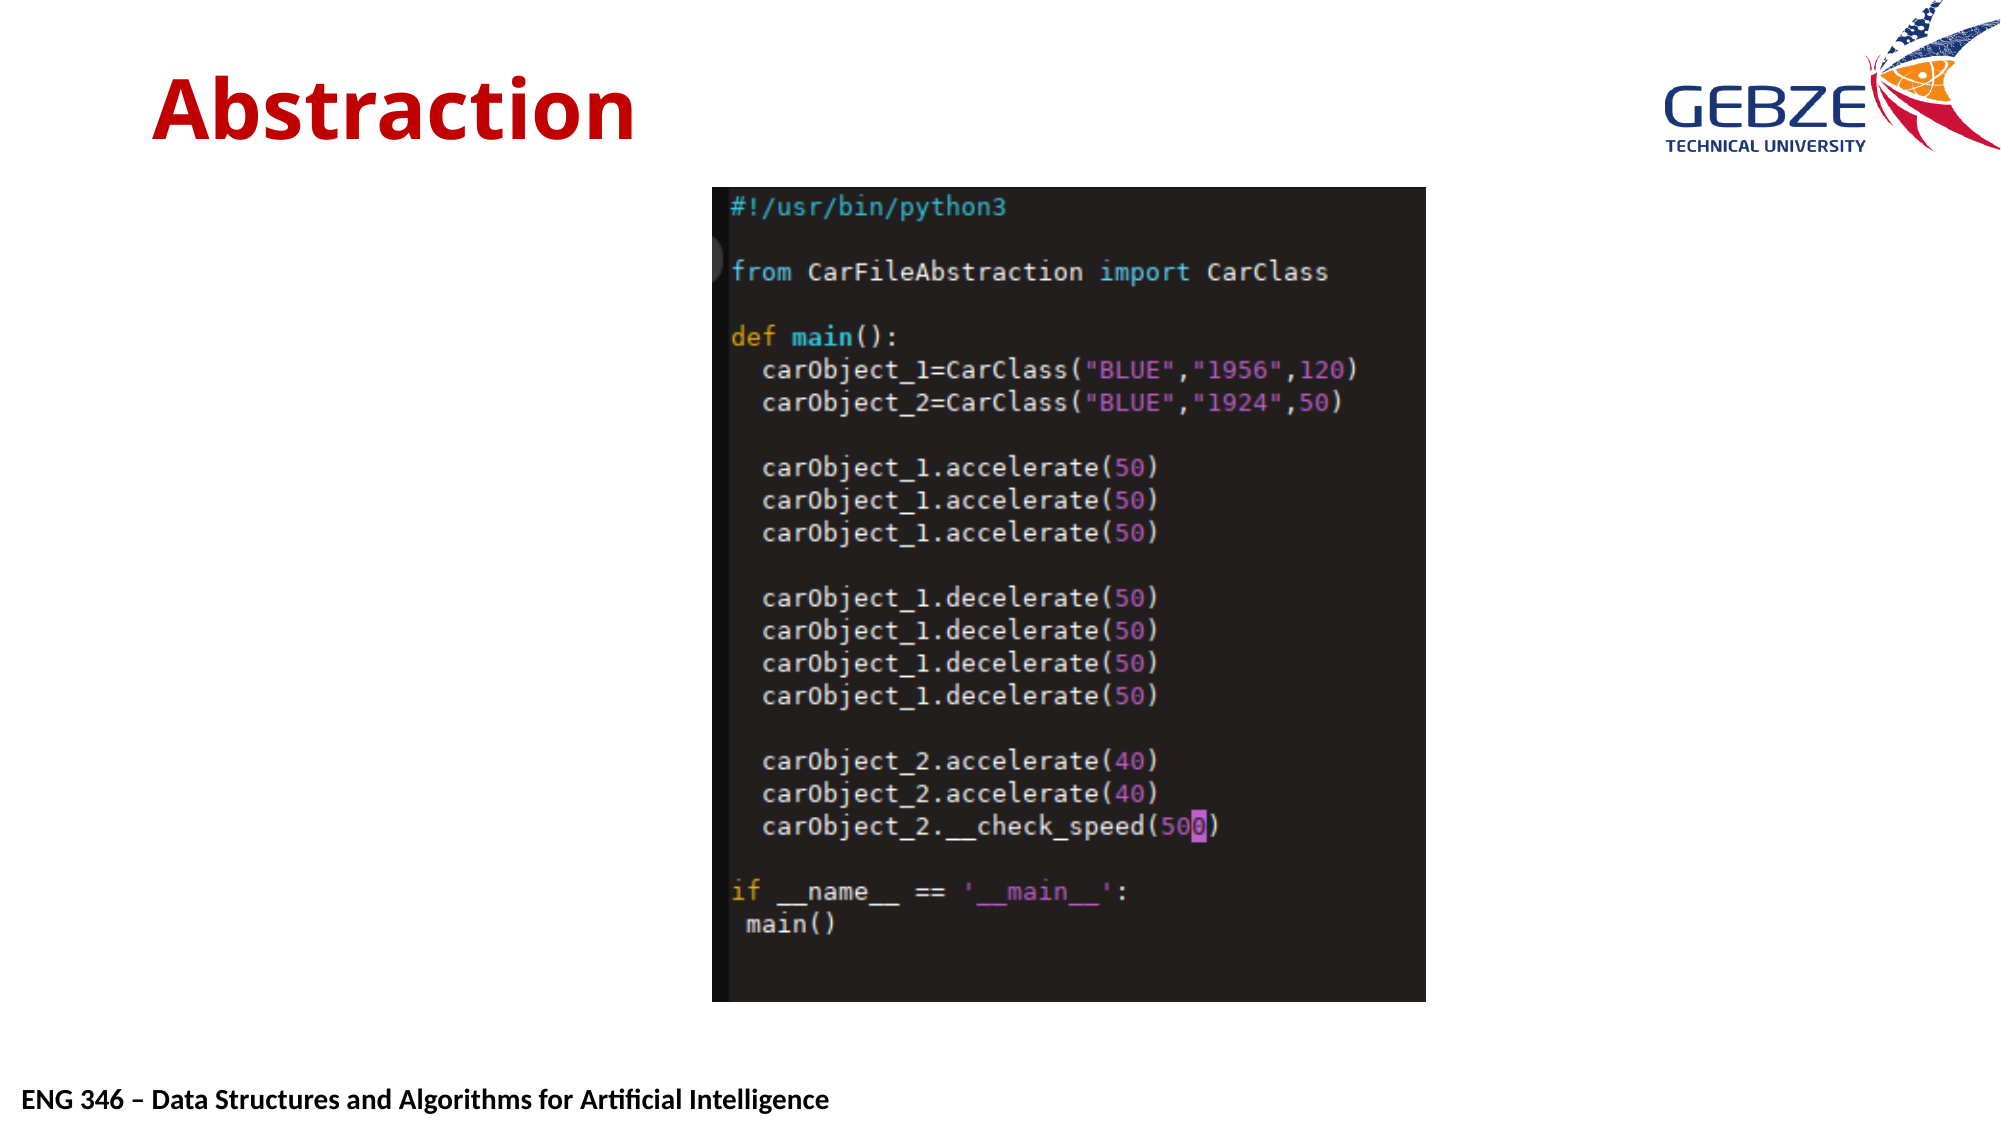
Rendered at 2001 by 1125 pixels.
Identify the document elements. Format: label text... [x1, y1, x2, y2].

picture [712, 187, 1426, 1002]
picture [1665, 0, 2001, 152]
title Abstraction [137, 59, 1863, 166]
